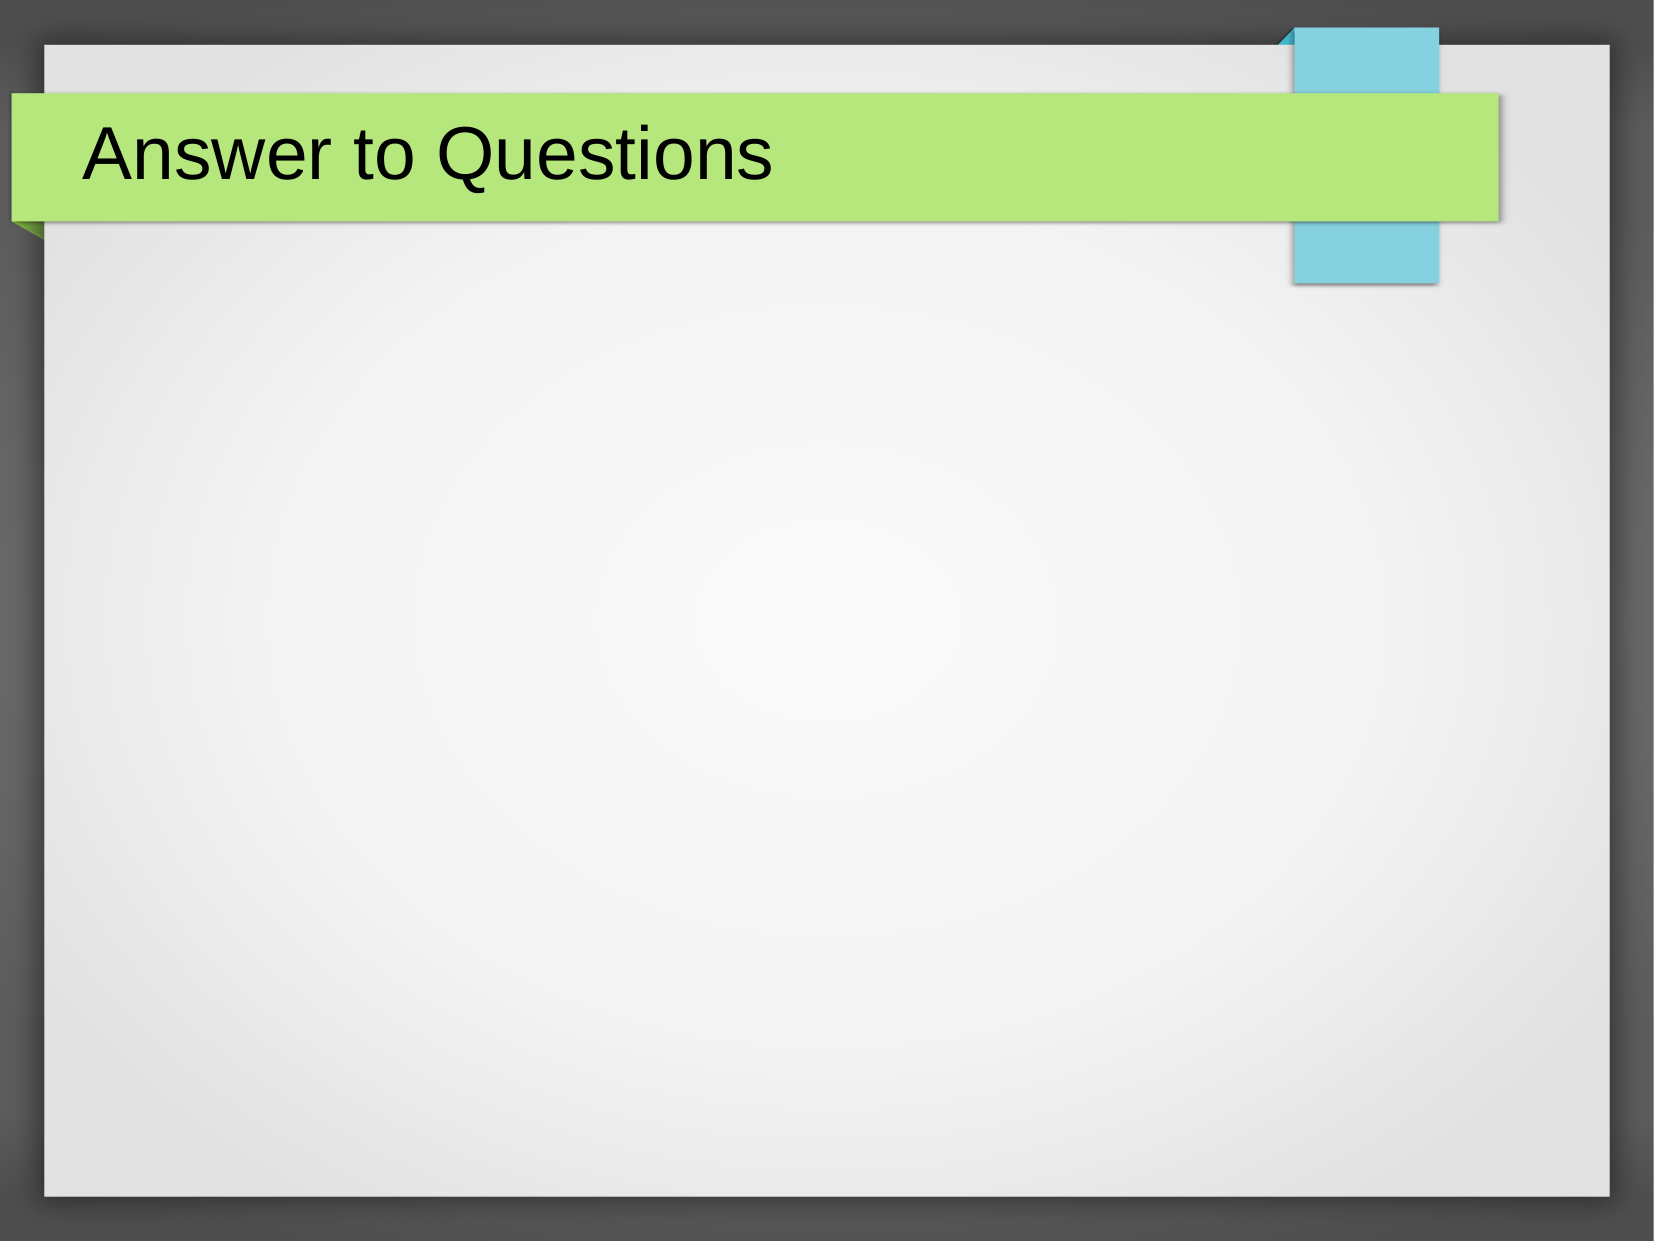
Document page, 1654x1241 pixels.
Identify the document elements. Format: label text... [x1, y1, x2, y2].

picture [0, 0, 1654, 1241]
title Answer to Questions [82, 94, 1264, 213]
